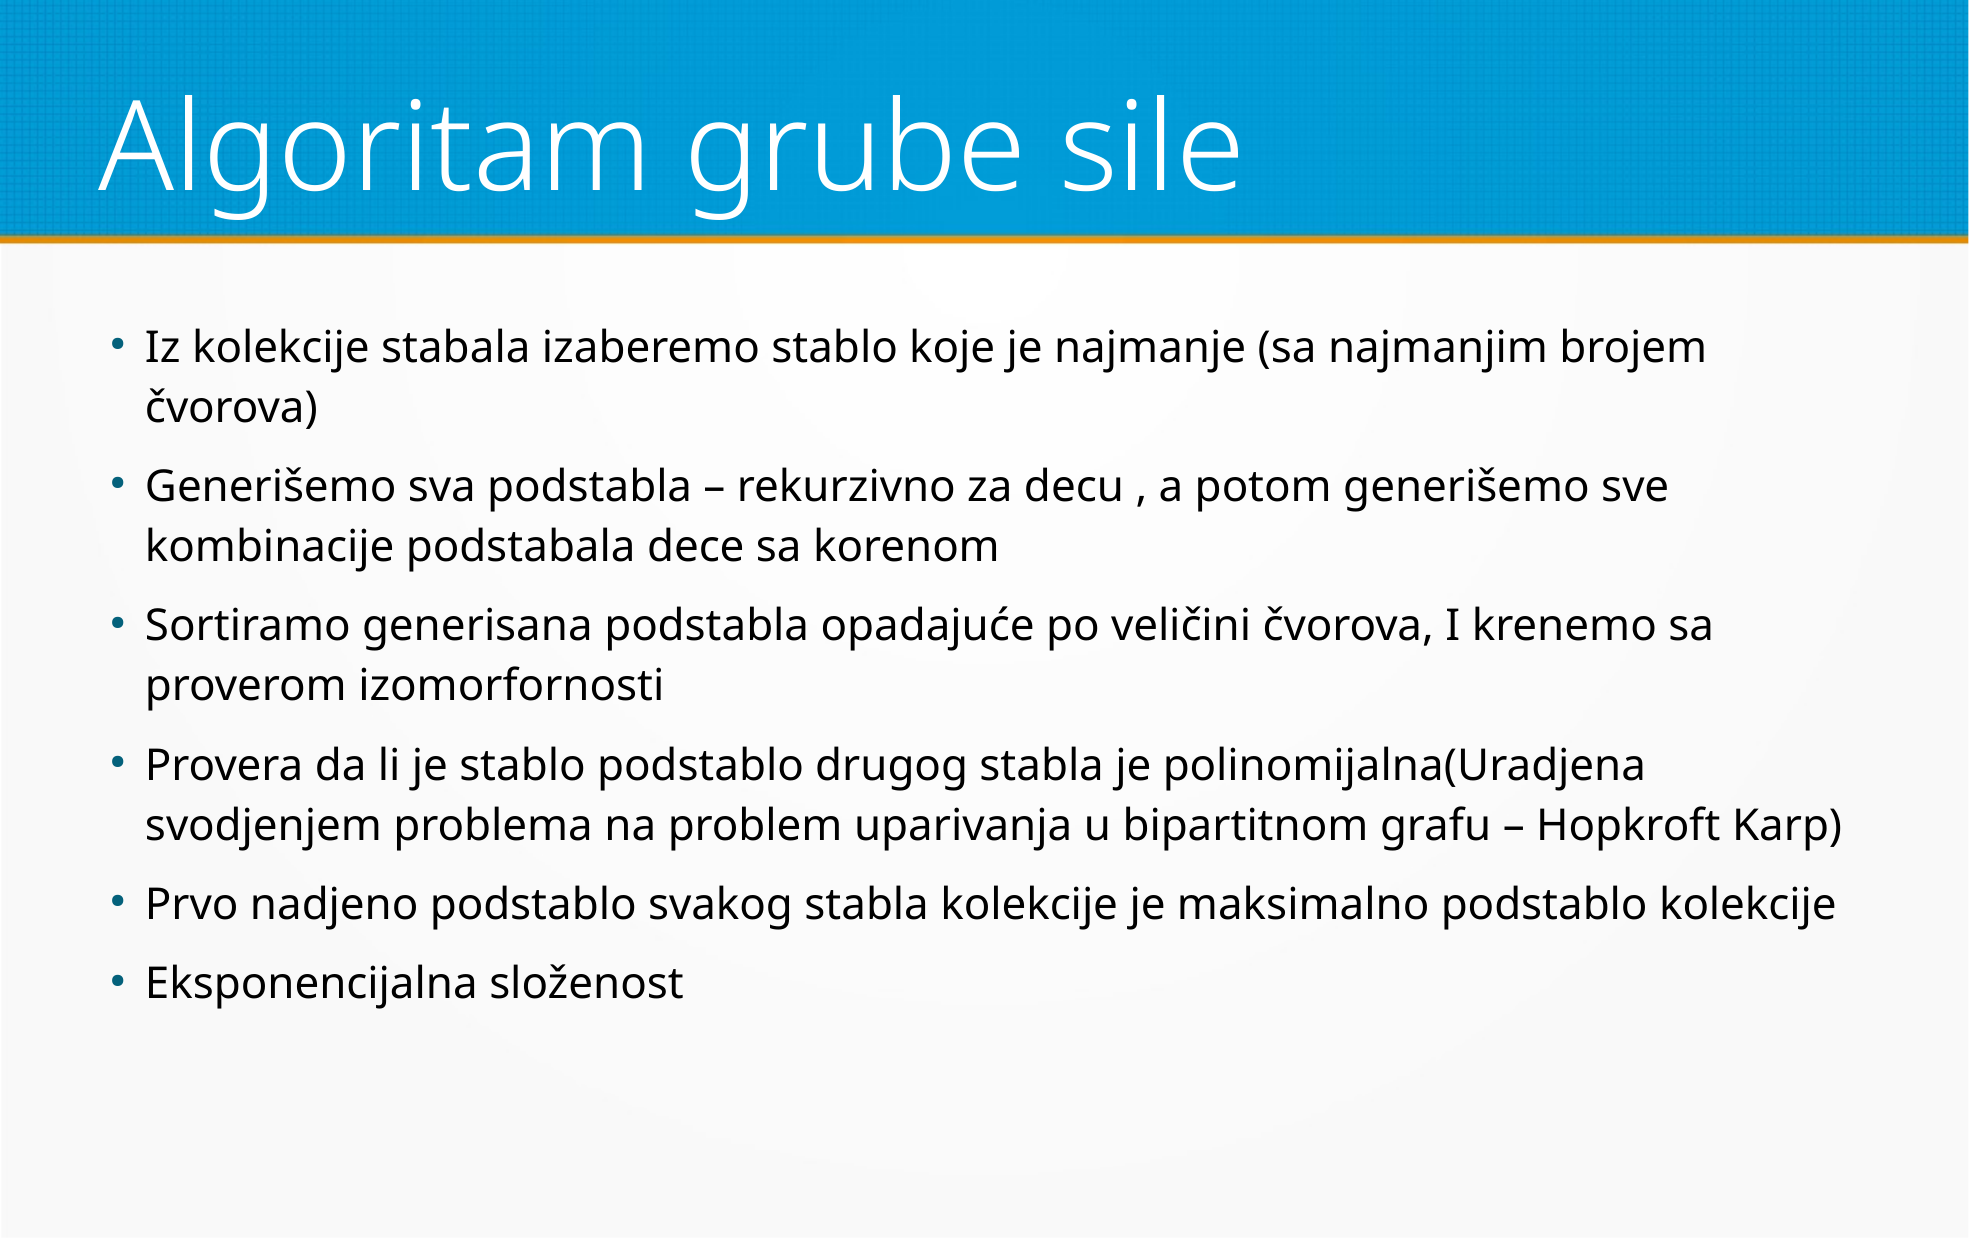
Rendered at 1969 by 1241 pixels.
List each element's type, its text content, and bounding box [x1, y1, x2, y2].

picture [0, 233, 1969, 1241]
list Iz kolekcije stabala izaberemo stablo koje je najmanje (sa najmanjim brojem čvorova) Generišemo sva podstabla – rekurzivno za decu , a potom generišemo sve kombinacije podstabala dece sa korenom Sortiramo generisana podstabla opadajuće po veličini čvorova, I krenemo sa proverom izomorfornosti Provera da li je stablo podstablo drugog stabla je polinomijalna(Uradjena svodjenjem problema na problem uparivanja u bipartitnom grafu – Hopkroft Karp) Prvo nadjeno podstablo svakog stabla kolekcije je maksimalno podstablo kolekcije Eksponencijalna složenost [98, 315, 1861, 1081]
title Algoritam grube sile [98, 19, 1870, 227]
